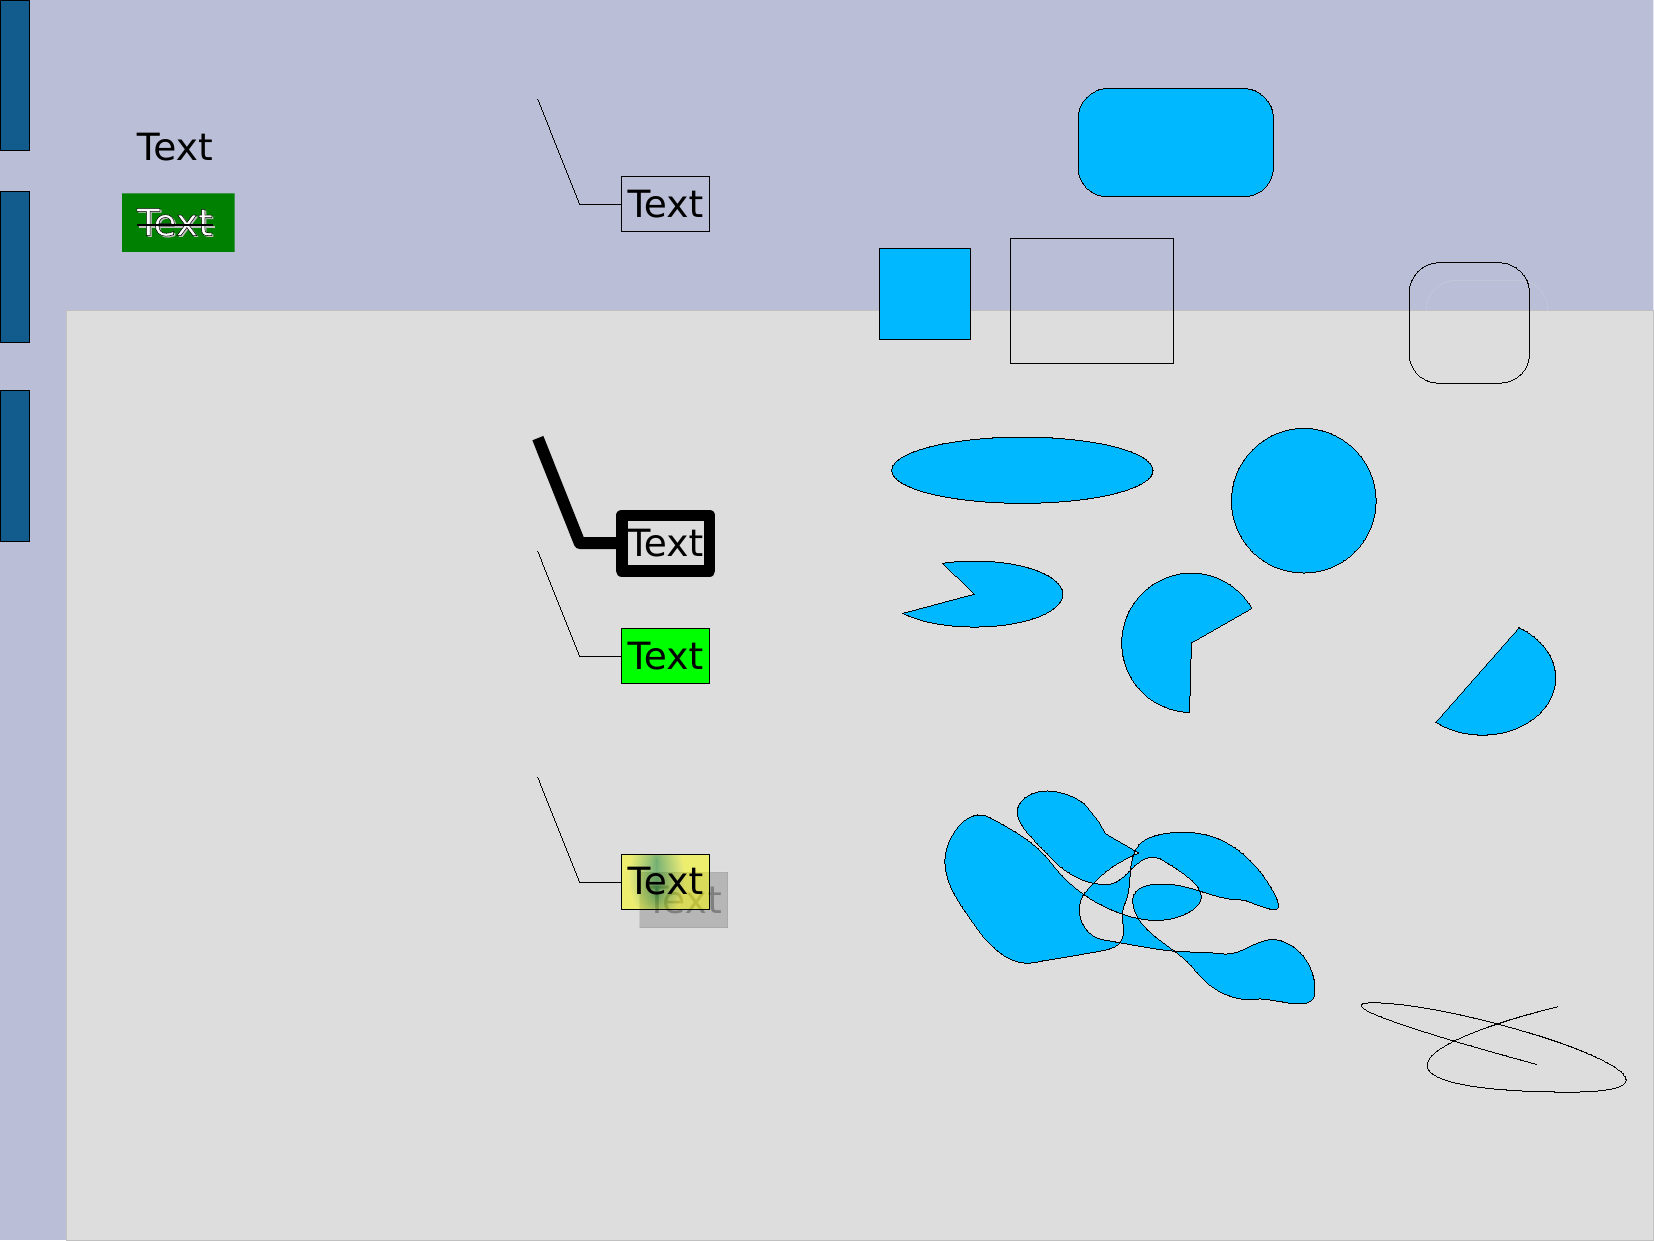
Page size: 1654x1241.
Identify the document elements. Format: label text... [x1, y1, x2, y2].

text_box [1435, 627, 1556, 736]
text_box [1078, 88, 1274, 197]
text_box [879, 248, 971, 340]
text_box Text [621, 628, 710, 684]
text_box Text [621, 176, 710, 232]
text_box Text [122, 118, 235, 177]
text_box [944, 790, 1315, 1004]
text_box [1121, 573, 1252, 713]
text_box [1231, 428, 1377, 574]
text_box Text [621, 515, 710, 571]
text_box [902, 561, 1063, 628]
text_box Text [122, 193, 235, 252]
text_box Text [621, 854, 710, 910]
text_box [891, 437, 1154, 504]
